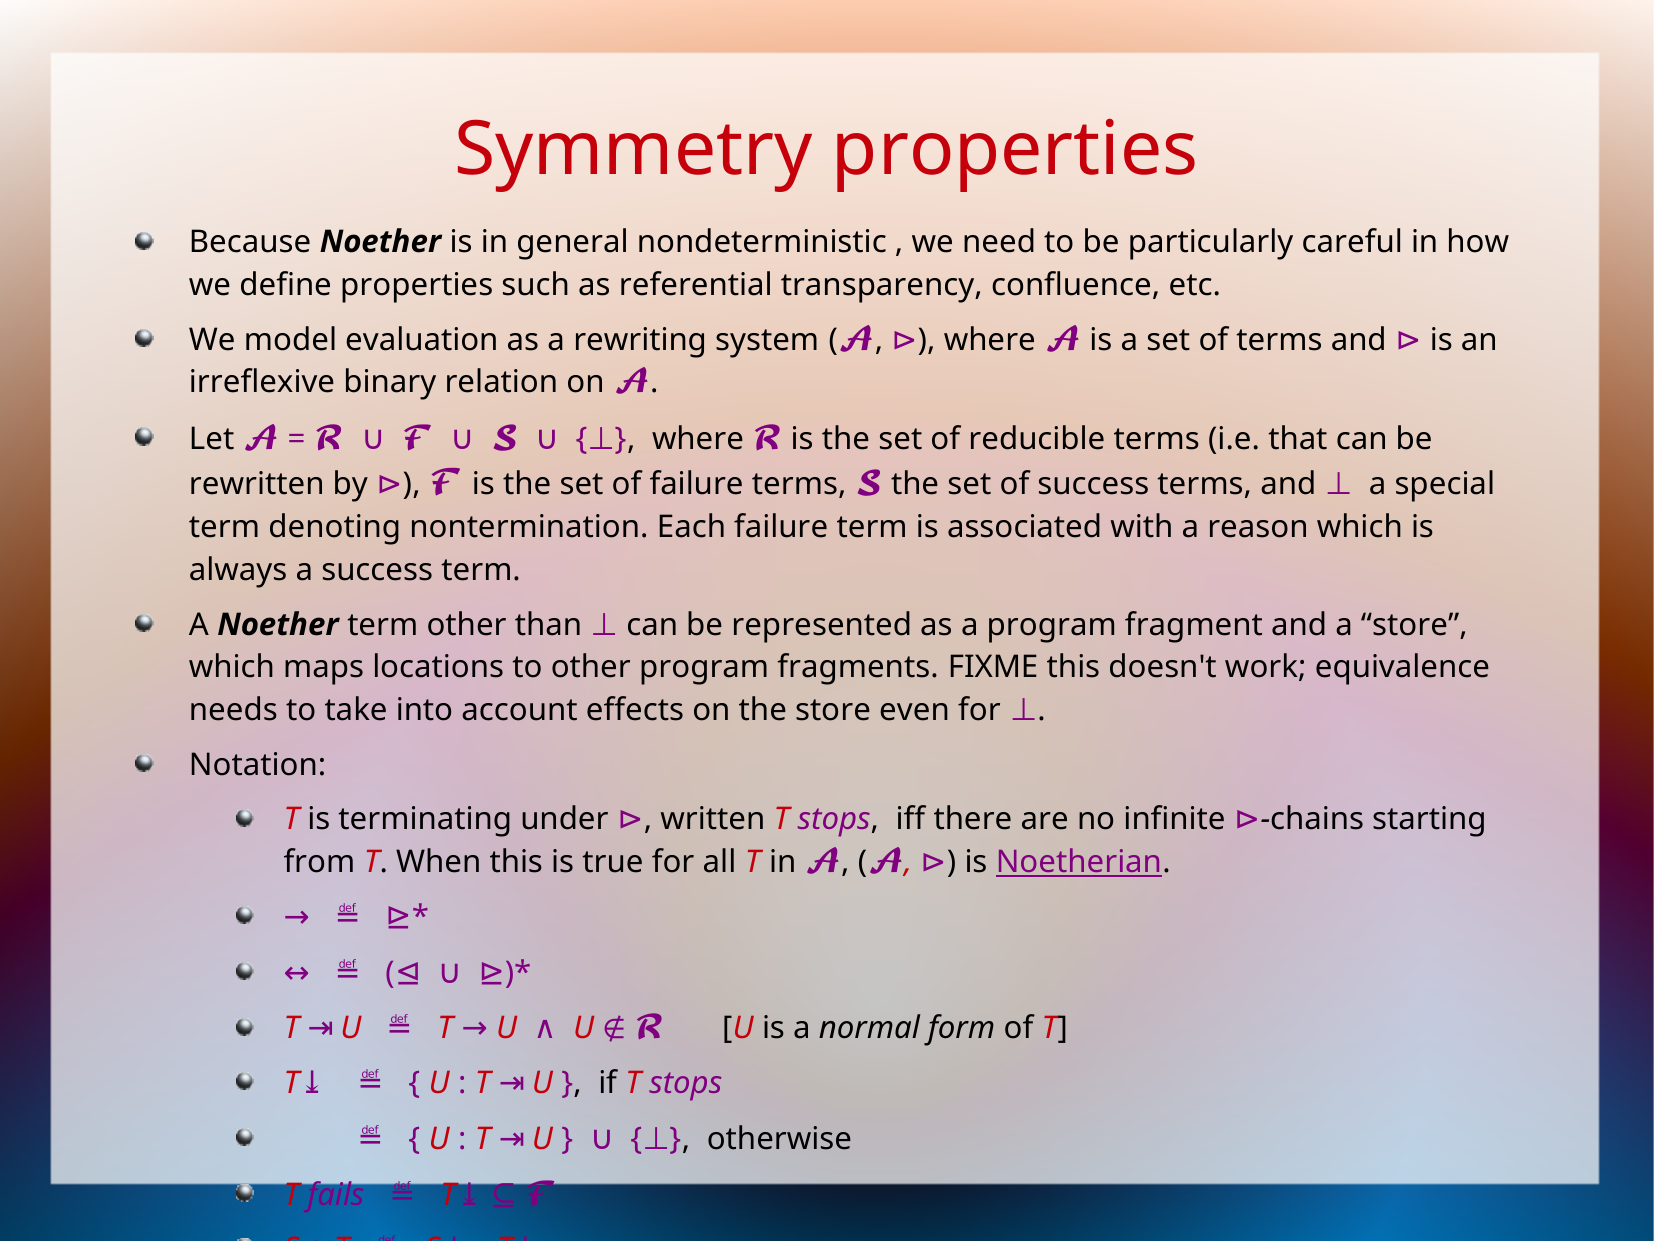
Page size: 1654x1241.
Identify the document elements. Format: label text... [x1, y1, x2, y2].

list Because Noether is in general nondeterministic , we need to be particularly careful in how we define properties such as referential transparency, confluence, etc. We model evaluation as a rewriting system (𝓐, ⊳), where 𝓐 is a set of terms and ⊳ is an irreflexive binary relation on 𝓐. Let 𝓐 = 𝓡 ∪ 𝓕 ∪ 𝓢 ∪ {⊥}, where 𝓡 is the set of reducible terms (i.e. that can be rewritten by ⊳), 𝓕 is the set of failure terms, 𝓢 the set of success terms, and ⊥ a special term denoting nontermination. Each failure term is associated with a reason which is always a success term. A Noether term other than ⊥ can be represented as a program fragment and a “store”, which maps locations to other program fragments. FIXME this doesn't work; equivalence needs to take into account effects on the store even for ⊥. Notation: T is terminating under ⊳, written T stops, iff there are no infinite ⊳-chains starting from T. When this is true for all T in 𝓐, (𝓐, ⊳) is Noetherian. → ≝ ⊵* ↔ ≝ (⊴ ∪ ⊵)* T ⇥ U ≝ T → U ∧ U ∉ 𝓡 [U is a normal form of T] T⤓ ≝ { U : T ⇥ U }, if T stops ≝ { U : T ⇥ U } ∪ {⊥}, otherwise T fails ≝ T⤓ ⊆ 𝓕 S ≋ T ≝ S⤓ = T⤓ T ⤞ U ≝ T⤓ \ 𝓕 = { U } [118, 219, 1536, 1178]
title Symmetry properties [82, 55, 1571, 237]
picture [0, 0, 1654, 1241]
